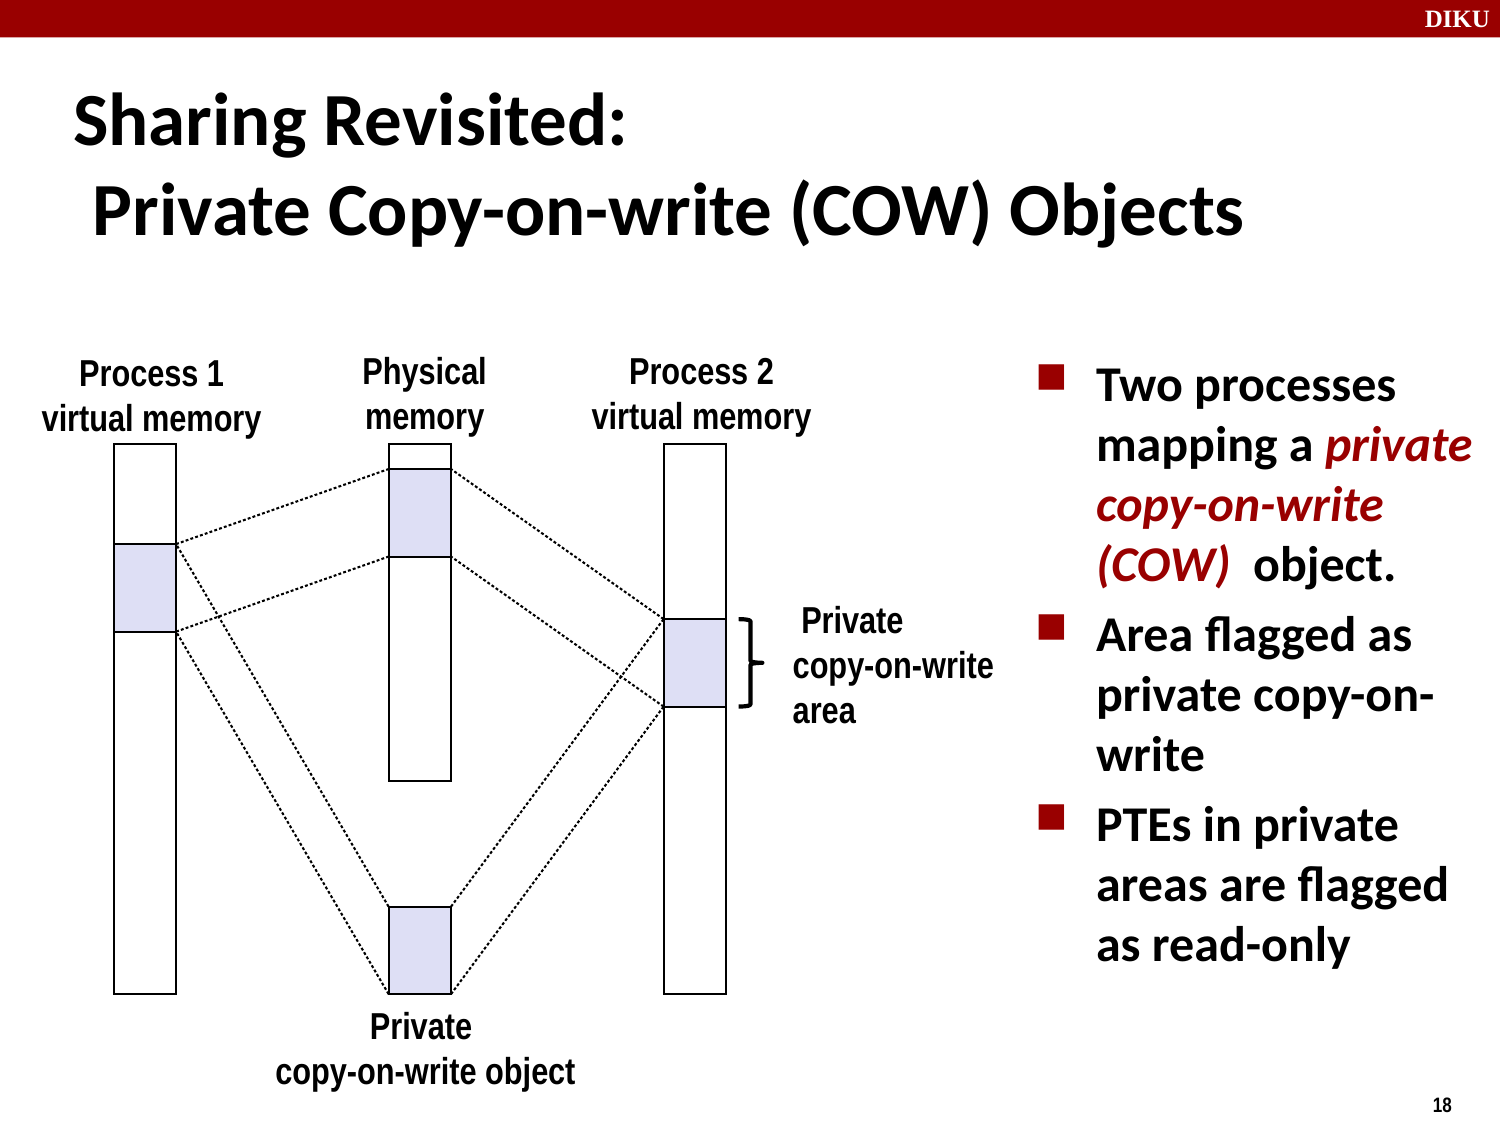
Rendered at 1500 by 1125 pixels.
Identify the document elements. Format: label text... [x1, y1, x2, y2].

text_box [113, 544, 176, 632]
text_box [388, 906, 452, 994]
text_box Physical memory [347, 339, 501, 445]
text_box Two processes mapping a private copy-on-write (COW) object. Area flagged as private copy-on-write PTEs in private areas are flagged as read-only [1024, 344, 1500, 1032]
text_box [388, 469, 452, 557]
text_box Process 1 virtual memory [26, 341, 277, 447]
text_box Process 2 virtual memory [576, 339, 827, 445]
text_box Private copy-on-write object [260, 994, 591, 1100]
text_box Sharing Revisited: Private Copy-on-write (COW) Objects [58, 71, 1304, 250]
text_box [663, 619, 726, 707]
text_box Private copy-on-write area [777, 588, 1009, 739]
